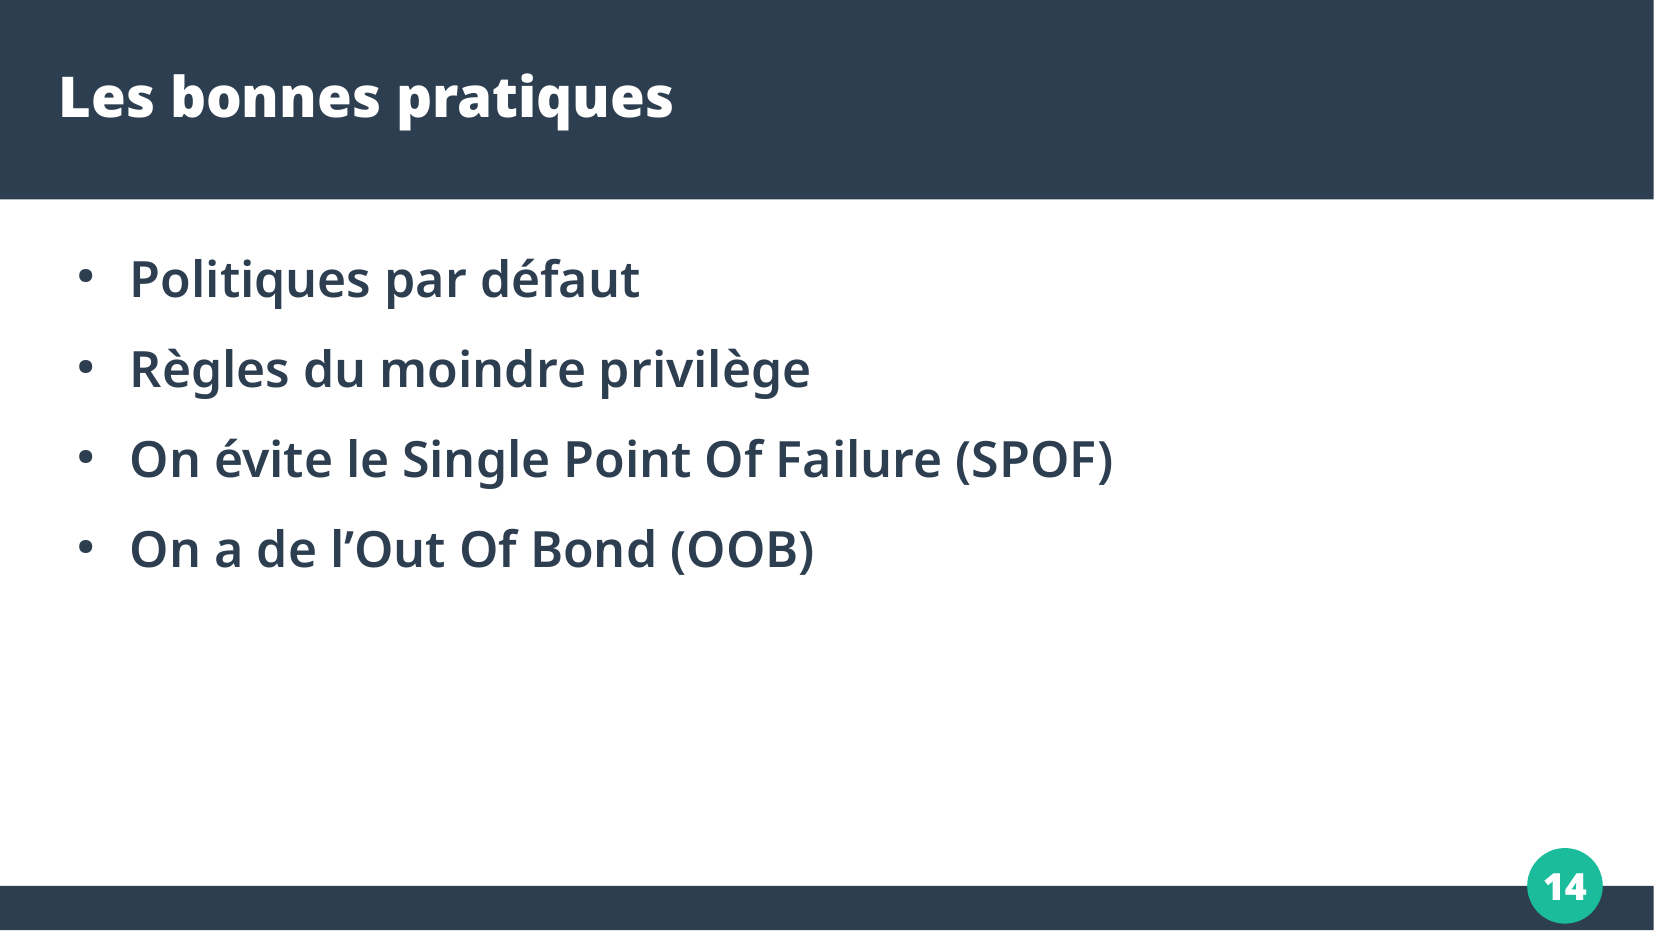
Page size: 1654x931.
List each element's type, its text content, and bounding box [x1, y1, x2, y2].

list Politiques par défaut Règles du moindre privilège On évite le Single Point Of Failure (SPOF) On a de l’Out Of Bond (OOB) [59, 243, 1595, 864]
title Les bonnes pratiques [59, 37, 1595, 156]
